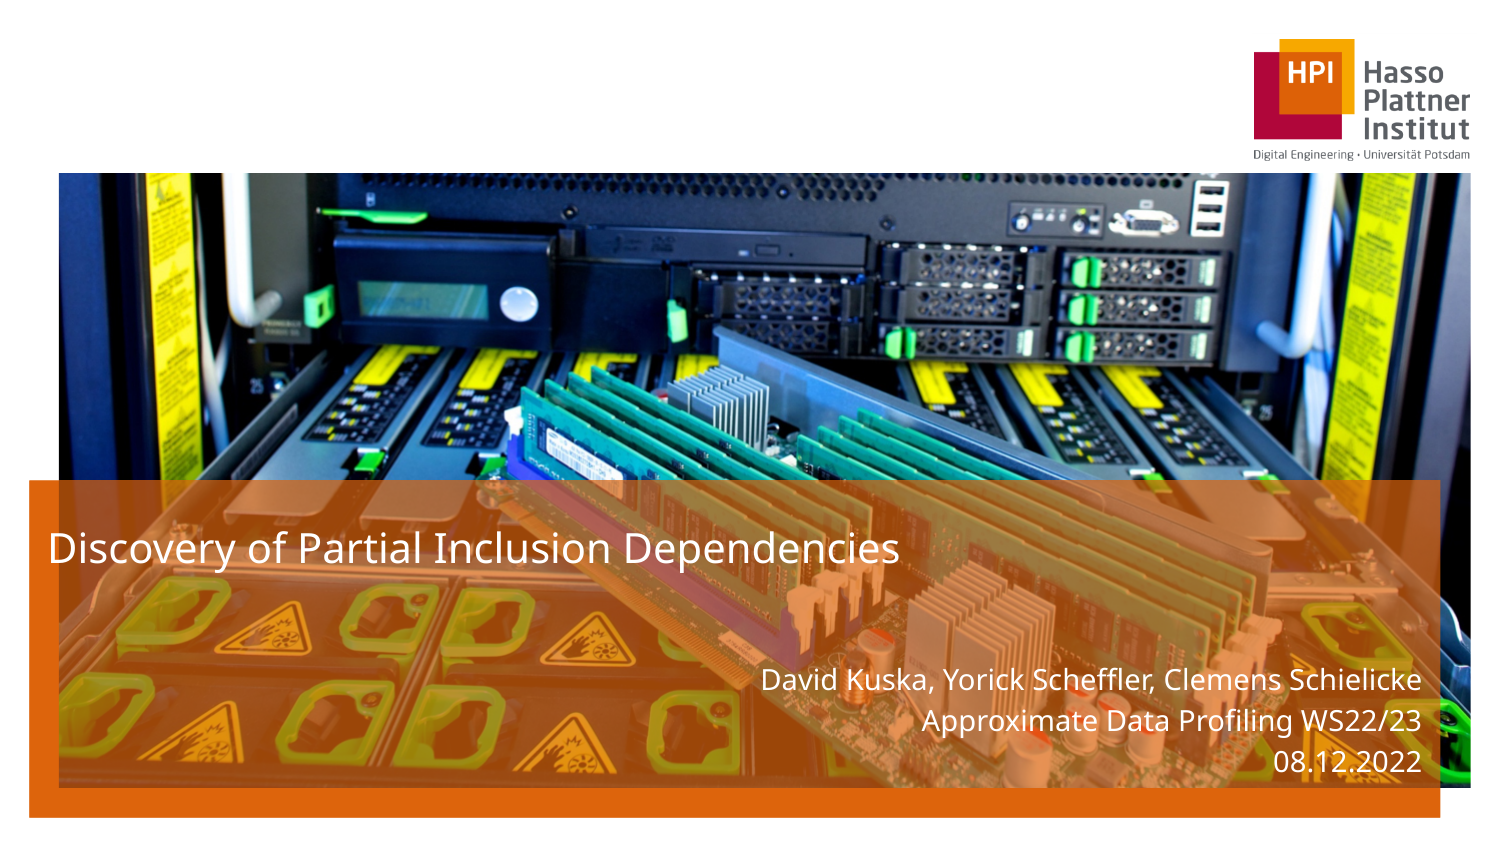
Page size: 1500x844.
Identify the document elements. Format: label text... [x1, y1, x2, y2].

subtitle David Kuska, Yorick Scheffler, Clemens Schielicke Approximate Data Profiling WS22/23 08.12.2022 [58, 649, 1441, 788]
picture [58, 173, 1471, 788]
picture [1254, 39, 1470, 161]
list Discovery of Partial Inclusion Dependencies [29, 480, 1441, 818]
